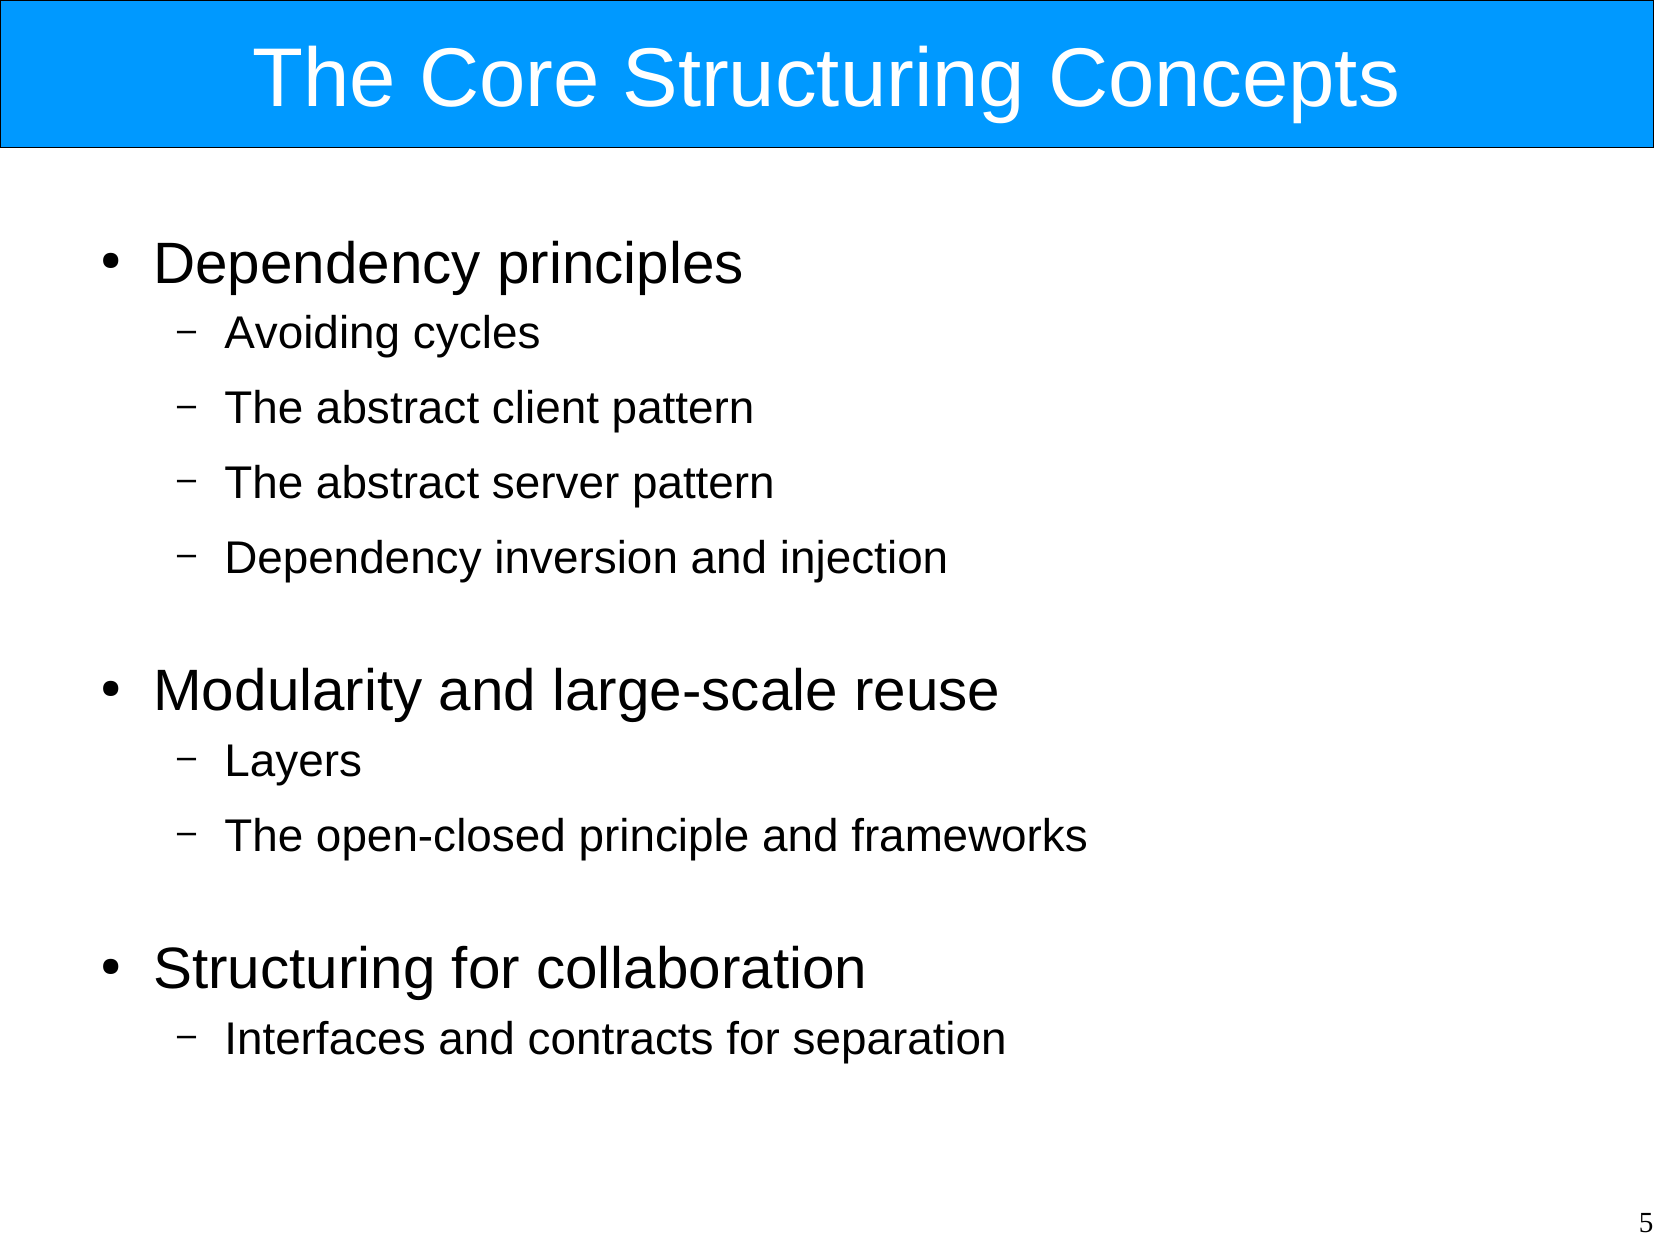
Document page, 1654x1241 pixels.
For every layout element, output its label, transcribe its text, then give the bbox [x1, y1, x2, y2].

list Dependency principles Avoiding cycles The abstract client pattern The abstract server pattern Dependency inversion and injection Modularity and large-scale reuse Layers The open-closed principle and frameworks Structuring for collaboration Interfaces and contracts for separation [82, 230, 1571, 1215]
title The Core Structuring Concepts [82, 13, 1571, 142]
